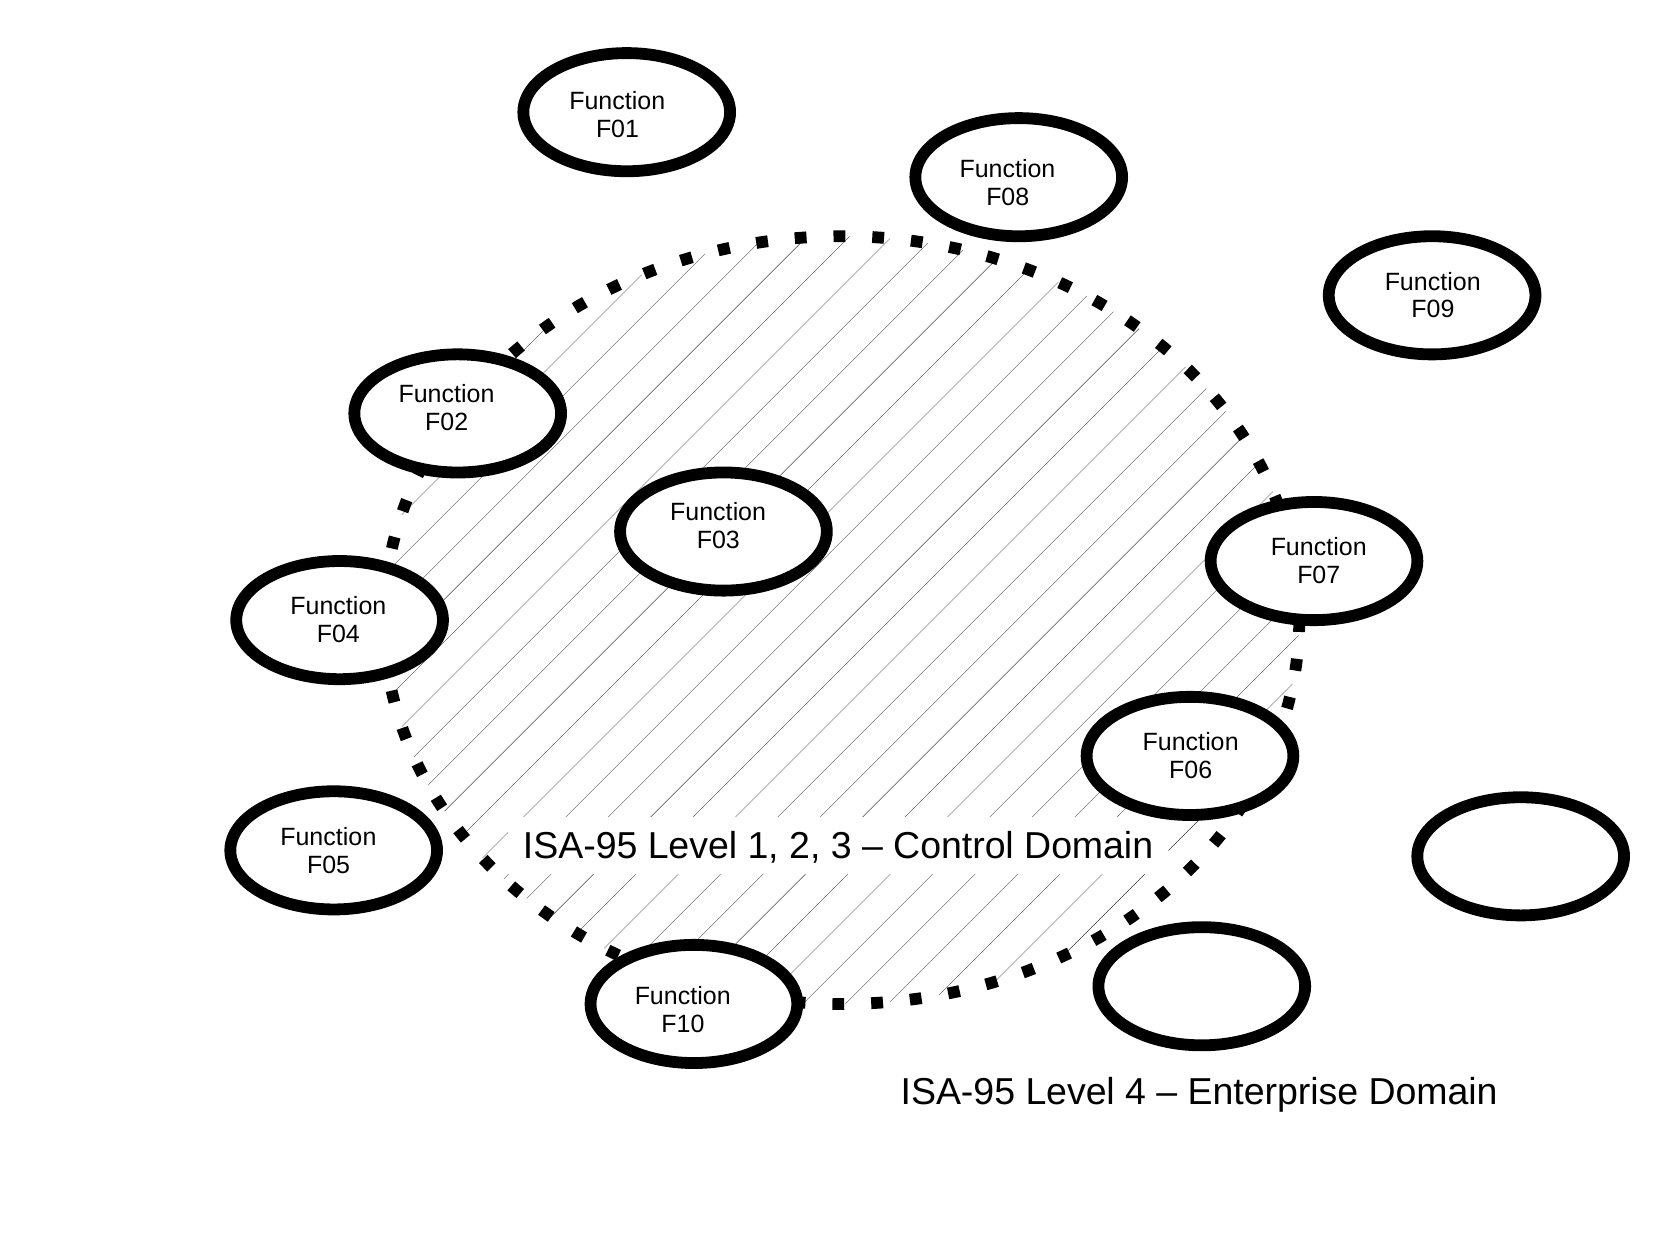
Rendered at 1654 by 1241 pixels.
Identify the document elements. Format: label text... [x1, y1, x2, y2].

text_box Function F01 [554, 79, 681, 150]
text_box Function F08 [944, 147, 1071, 219]
text_box ISA-95 Level 4 – Enterprise Domain [885, 1062, 1513, 1120]
text_box Function F02 [383, 372, 510, 443]
text_box Function F03 [655, 490, 782, 561]
text_box [915, 118, 1123, 237]
text_box [230, 791, 438, 910]
text_box Function F06 [1127, 720, 1254, 792]
text_box [523, 53, 731, 172]
text_box [1098, 927, 1306, 1046]
text_box Function F04 [275, 584, 402, 656]
text_box [1417, 797, 1625, 916]
text_box Function F05 [265, 814, 392, 886]
text_box Function F07 [1255, 525, 1382, 597]
text_box Function F10 [620, 974, 746, 1046]
text_box ISA-95 Level 1, 2, 3 – Control Domain [508, 817, 1169, 875]
text_box [1328, 236, 1536, 355]
text_box Function F09 [1370, 259, 1496, 331]
text_box [236, 236, 1418, 1064]
